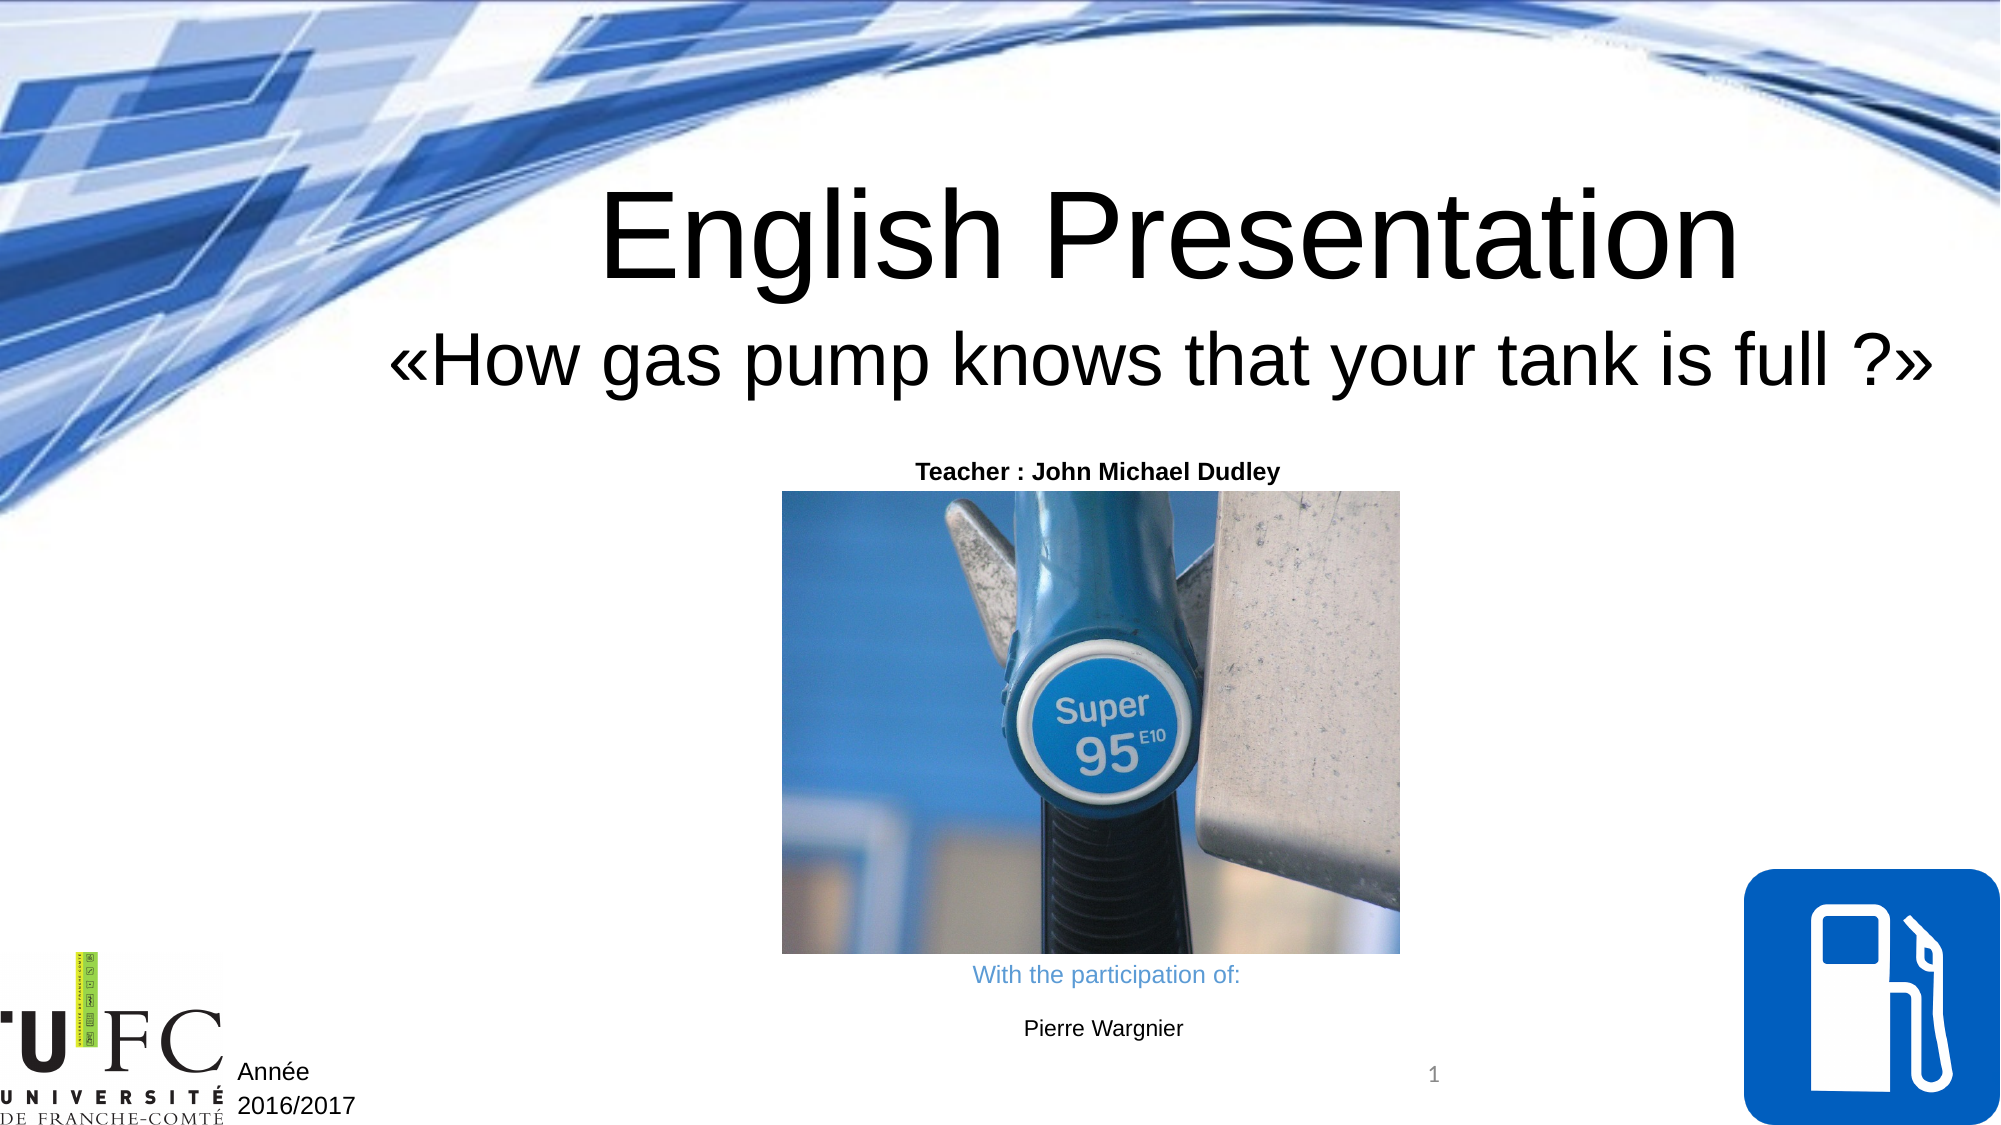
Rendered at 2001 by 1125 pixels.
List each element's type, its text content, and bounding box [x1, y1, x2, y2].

text_box [1412, 1042, 1863, 1103]
picture [0, 952, 223, 1125]
picture [1744, 869, 2000, 1125]
text_box Teacher : John Michael Dudley [825, 436, 1389, 513]
text_box With the participation of: Pierre Wargnier [458, 954, 1744, 1110]
picture [782, 491, 1400, 954]
text_box English Presentation [582, 158, 2000, 314]
text_box «How gas pump knows that your tank is full ?» [370, 313, 1955, 585]
text_box Année 2016/2017 [222, 1035, 408, 1125]
